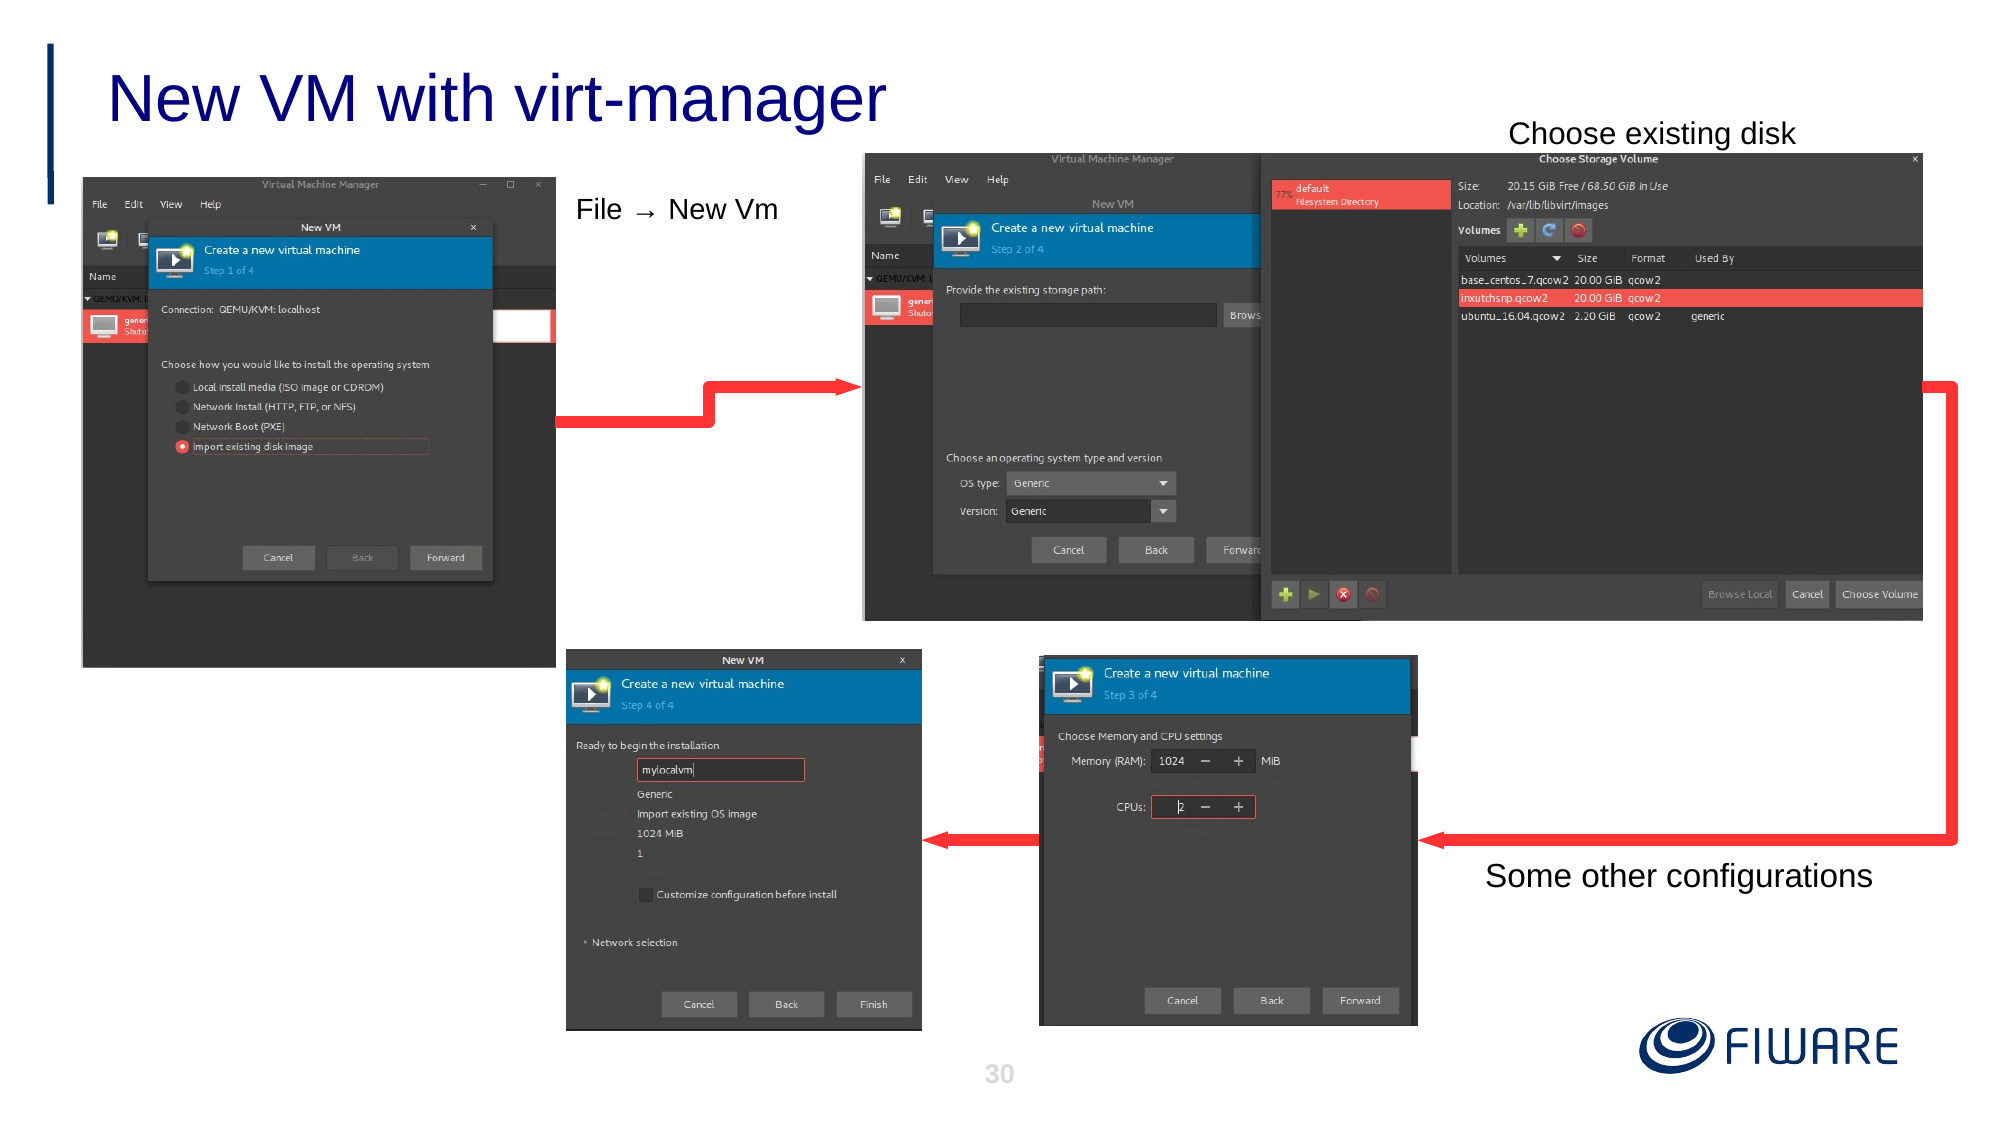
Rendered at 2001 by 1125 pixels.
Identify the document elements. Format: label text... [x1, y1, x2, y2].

picture [81, 177, 556, 668]
picture [672, 681, 694, 690]
picture [1039, 655, 1418, 1026]
slide_number <número> [887, 1042, 1113, 1103]
picture [570, 677, 611, 715]
picture [566, 649, 922, 672]
text_box Choose existing disk [1493, 108, 1812, 159]
picture [620, 680, 629, 688]
picture [566, 724, 922, 1031]
picture [862, 153, 1923, 621]
text_box File → New Vm [561, 185, 795, 233]
picture [761, 681, 784, 689]
picture [702, 682, 711, 688]
picture [1635, 1012, 1905, 1077]
picture [747, 683, 757, 688]
picture [714, 679, 735, 688]
title New VM with virt-manager [92, 47, 1704, 166]
picture [652, 682, 657, 690]
picture [635, 682, 649, 688]
text_box Some other configurations [1470, 850, 1991, 903]
